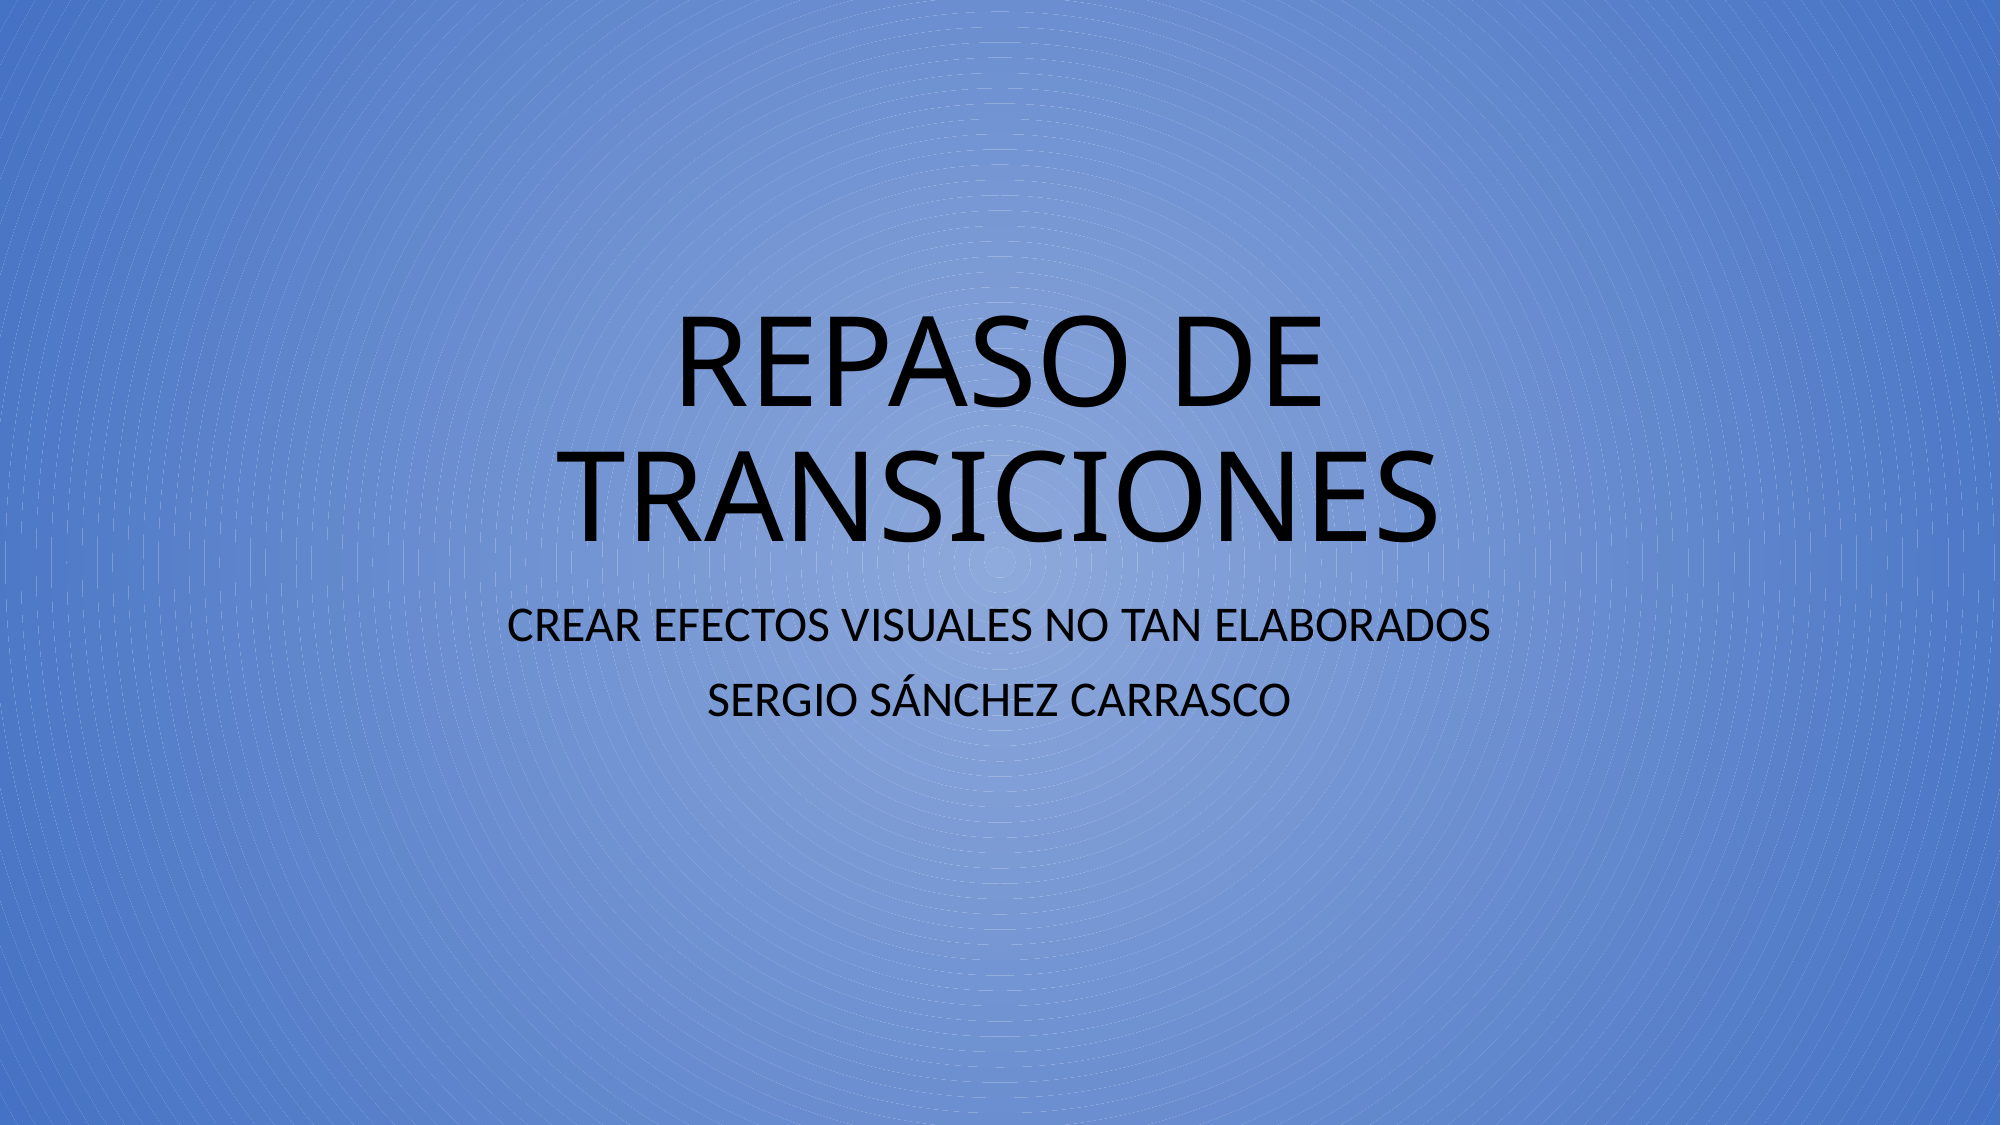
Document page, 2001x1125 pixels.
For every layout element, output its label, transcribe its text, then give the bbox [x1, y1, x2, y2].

subtitle CREAR EFECTOS VISUALES NO TAN ELABORADOS SERGIO SÁNCHEZ CARRASCO [249, 590, 1750, 863]
title REPASO DE TRANSICIONES [249, 184, 1750, 576]
